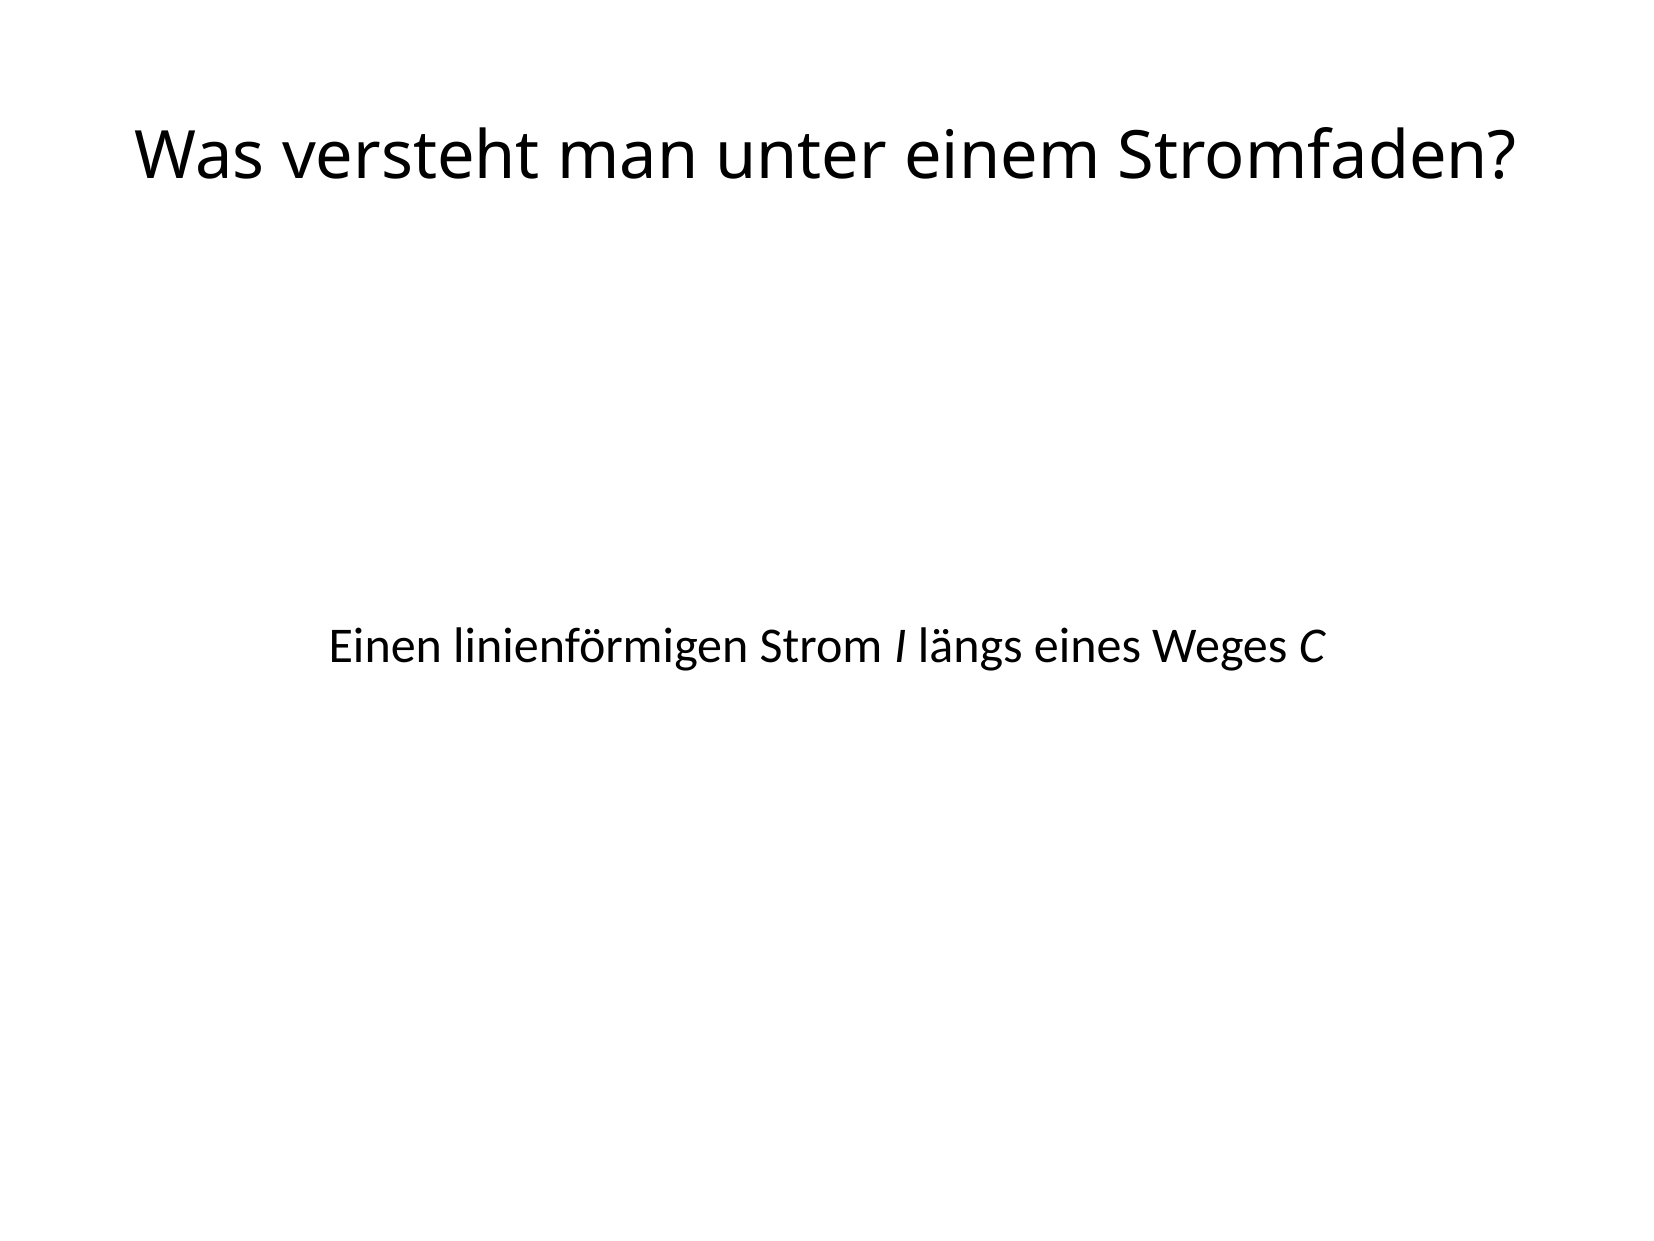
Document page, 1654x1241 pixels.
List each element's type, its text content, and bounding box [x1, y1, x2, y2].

subtitle Einen linienförmigen Strom I längs eines Weges C [82, 290, 1571, 1010]
title Was versteht man unter einem Stromfaden? [82, 49, 1571, 257]
